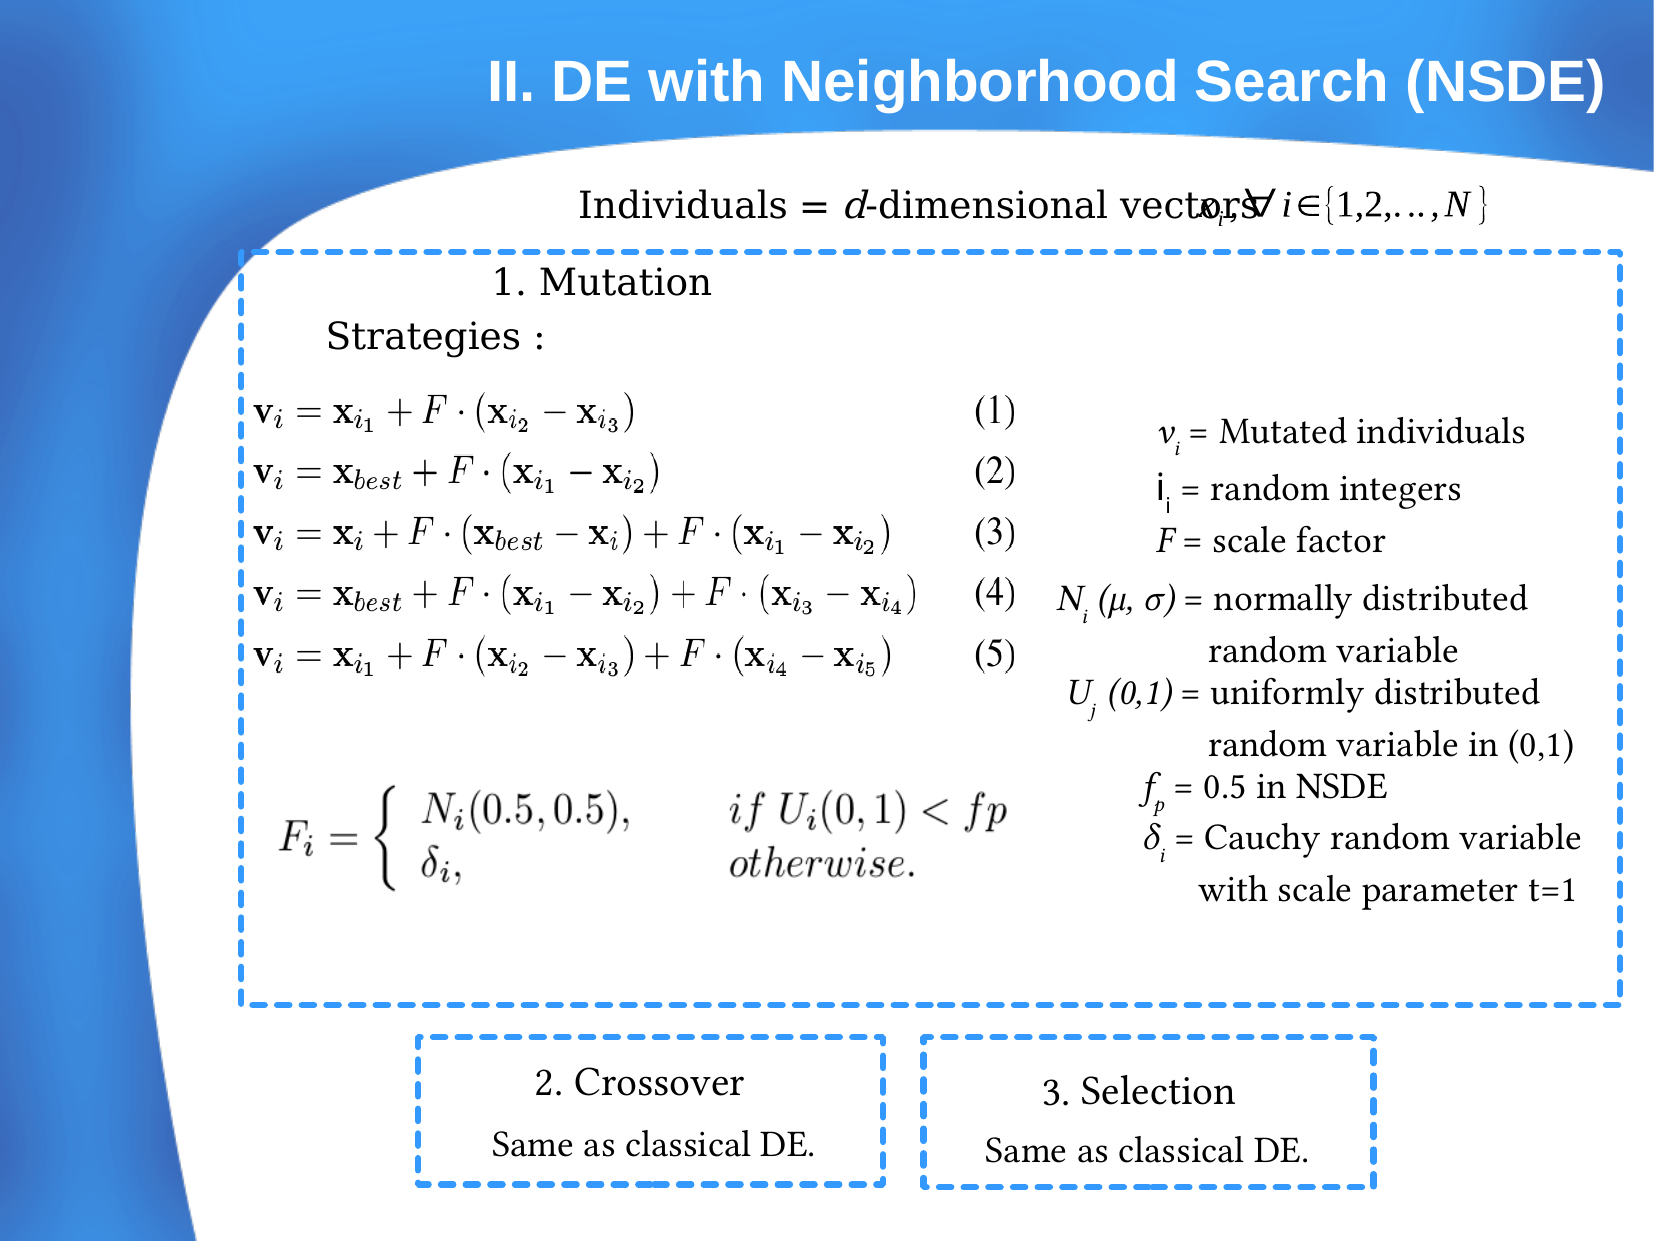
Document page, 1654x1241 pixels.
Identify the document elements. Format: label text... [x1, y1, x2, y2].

text_box 2. Crossover [520, 1050, 760, 1114]
text_box vi = Mutated individuals ii = random integers F = scale factor [1140, 402, 1552, 570]
text_box II. DE with Neighborhood Search (NSDE) [472, 41, 1622, 122]
text_box Ni (μ, σ) = normally distributed random variable Uj (0,1) = uniformly distributed random variable in (0,1) fp = 0.5 in NSDE δi = Cauchy random variable with scale parameter t=1 [1041, 570, 1607, 964]
text_box Same as classical DE. [970, 1121, 1361, 1231]
chart [1186, 183, 1500, 232]
picture [0, 0, 1654, 1241]
text_box Same as classical DE. [477, 1115, 832, 1225]
text_box Strategies : [310, 312, 523, 398]
text_box 1. Mutation [476, 258, 698, 344]
text_box 3. Selection [1027, 1057, 1427, 1170]
text_box Individuals = d-dimensional vectors [563, 177, 1219, 263]
